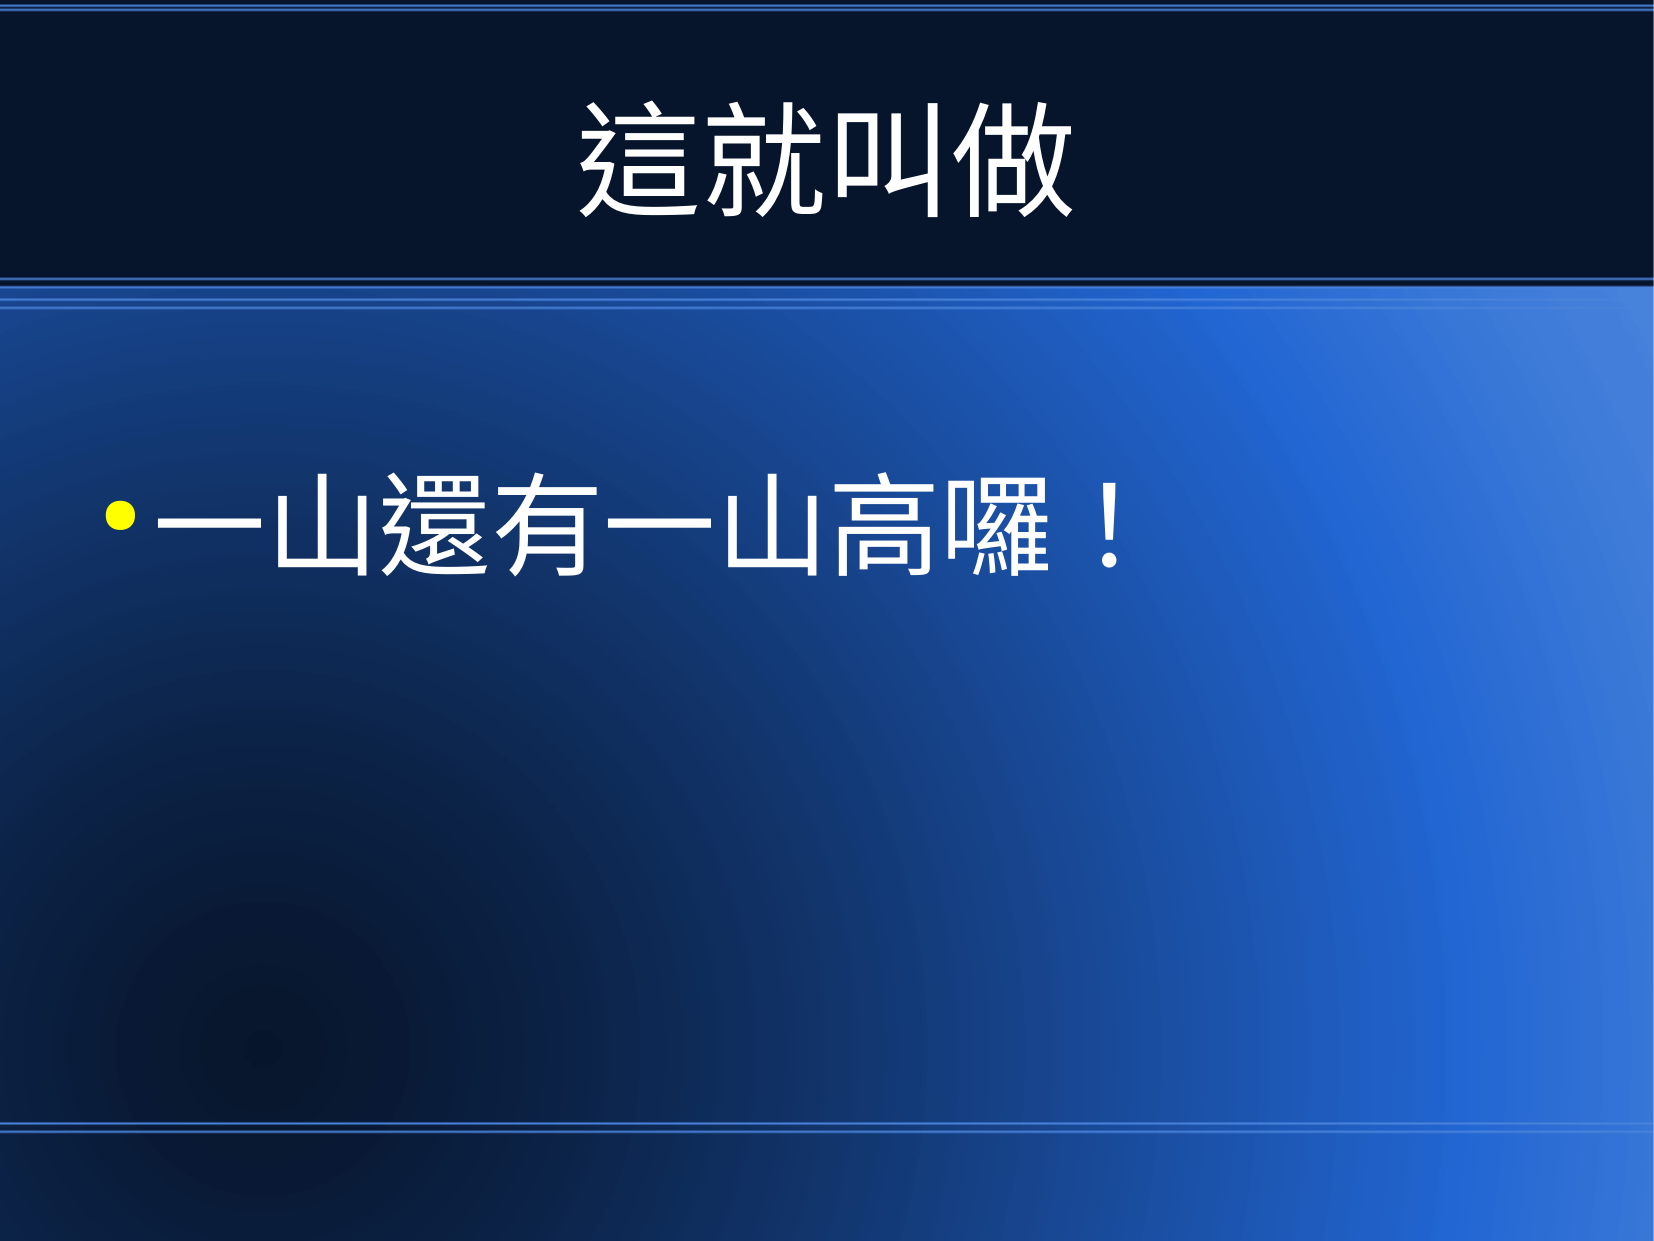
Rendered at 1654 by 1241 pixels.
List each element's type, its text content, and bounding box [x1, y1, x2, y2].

title 這就叫做 [82, 49, 1571, 257]
picture [0, 0, 1654, 1241]
list 一山還有一山高囉！ [82, 355, 1571, 1241]
